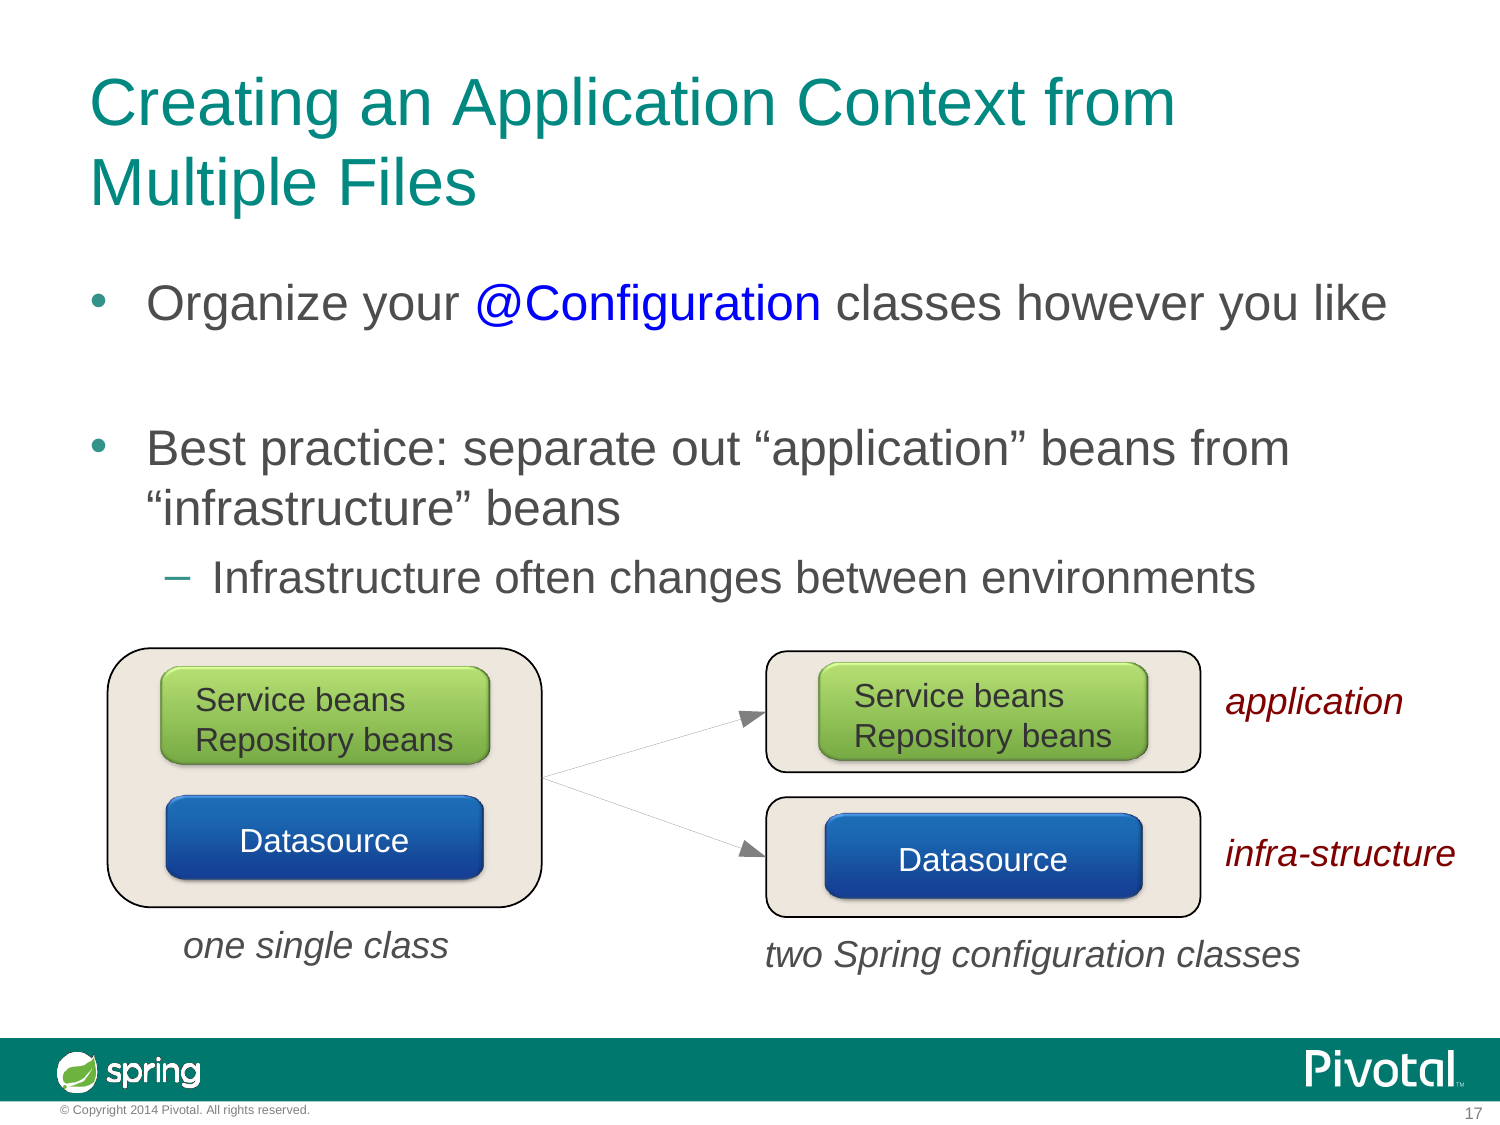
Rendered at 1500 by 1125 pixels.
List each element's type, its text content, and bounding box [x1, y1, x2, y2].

picture [32, 1041, 210, 1103]
text_box [766, 797, 1201, 918]
picture [810, 657, 1156, 770]
picture [152, 661, 498, 774]
list Organize your @Configuration classes however you like Best practice: separate out “application” beans from “infrastructure” beans Infrastructure often changes between environments [75, 262, 1426, 1005]
picture [157, 791, 492, 888]
text_box one single class [168, 913, 526, 1019]
text_box application [1210, 669, 1426, 730]
title Creating an Application Context from Multiple Files [75, 45, 1426, 233]
text_box [766, 651, 1201, 773]
text_box [107, 648, 542, 908]
picture [816, 809, 1151, 907]
picture [1306, 1050, 1464, 1087]
text_box two Spring configuration classes [750, 922, 1329, 983]
text_box infra-structure [1210, 820, 1480, 888]
